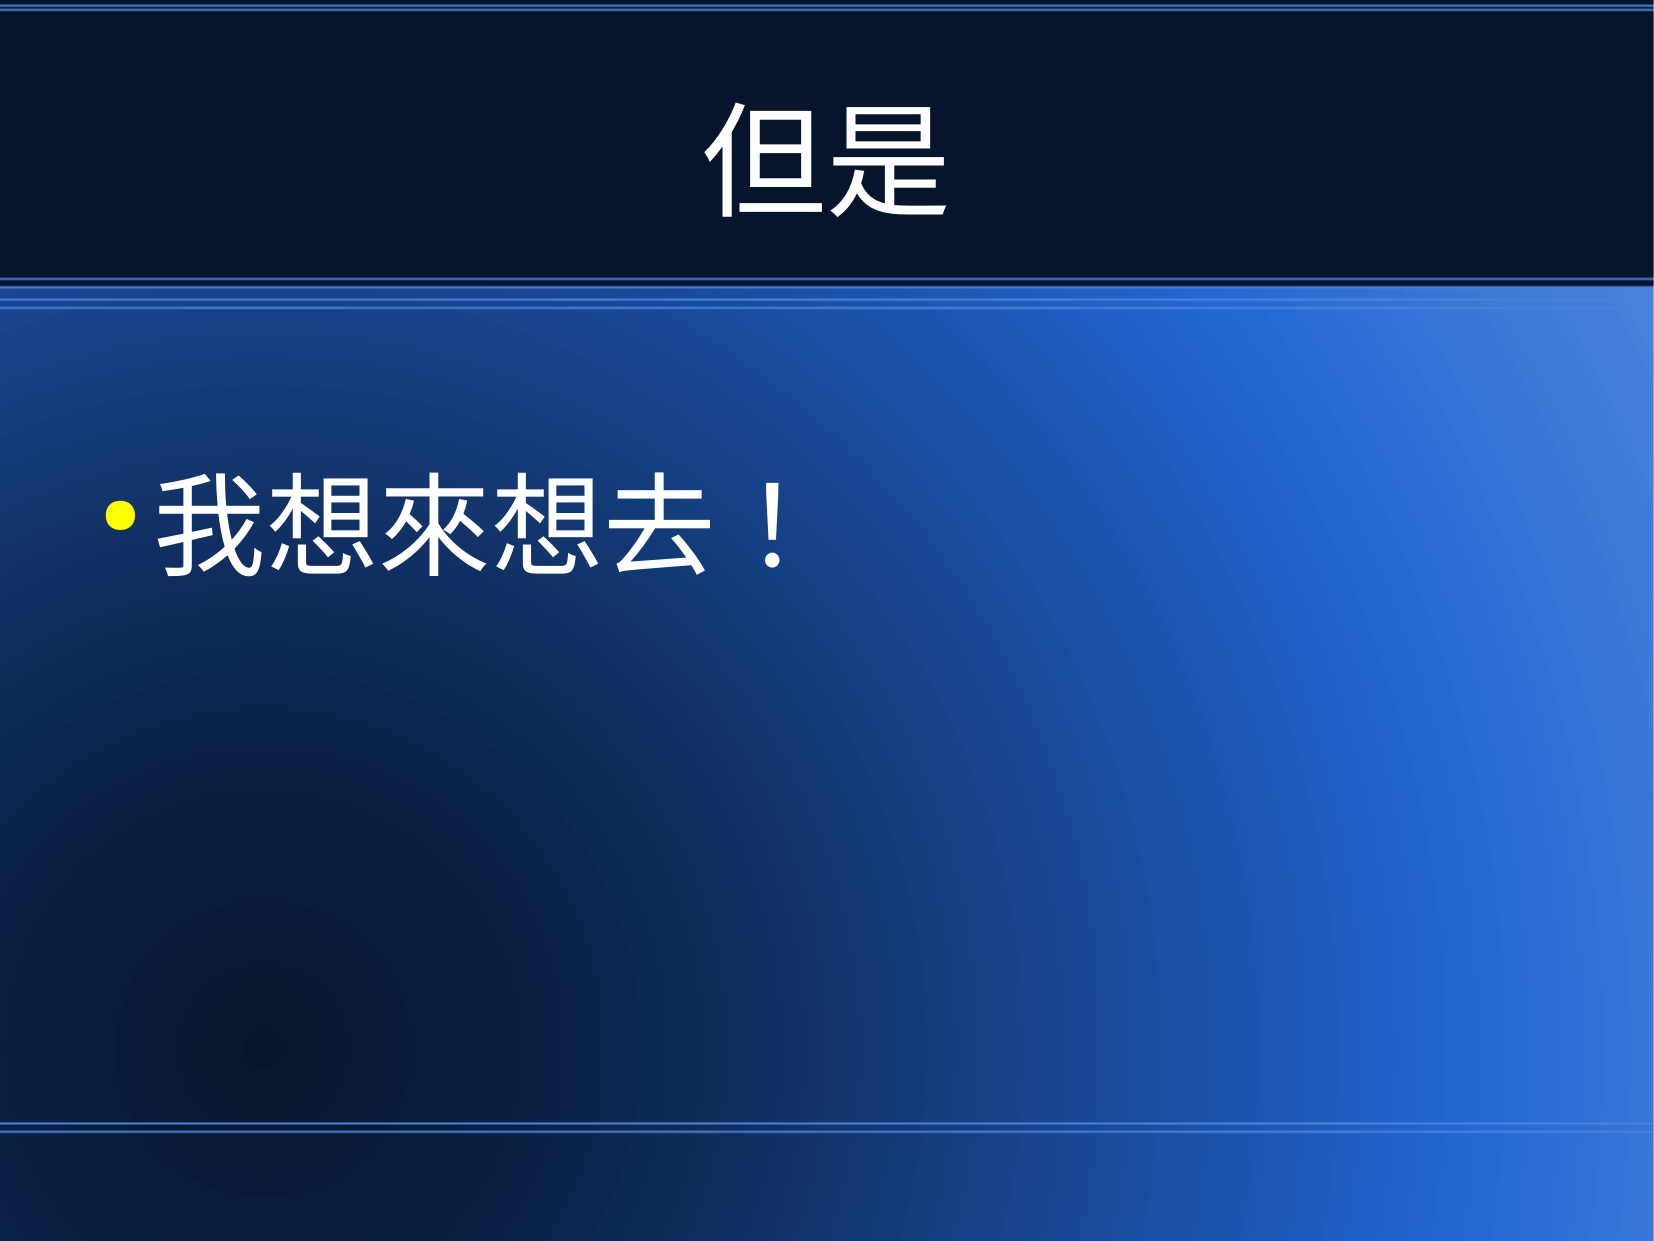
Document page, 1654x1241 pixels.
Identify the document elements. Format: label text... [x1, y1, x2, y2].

list 我想來想去！ [82, 355, 1571, 1241]
title 但是 [82, 49, 1571, 257]
picture [0, 0, 1654, 1241]
